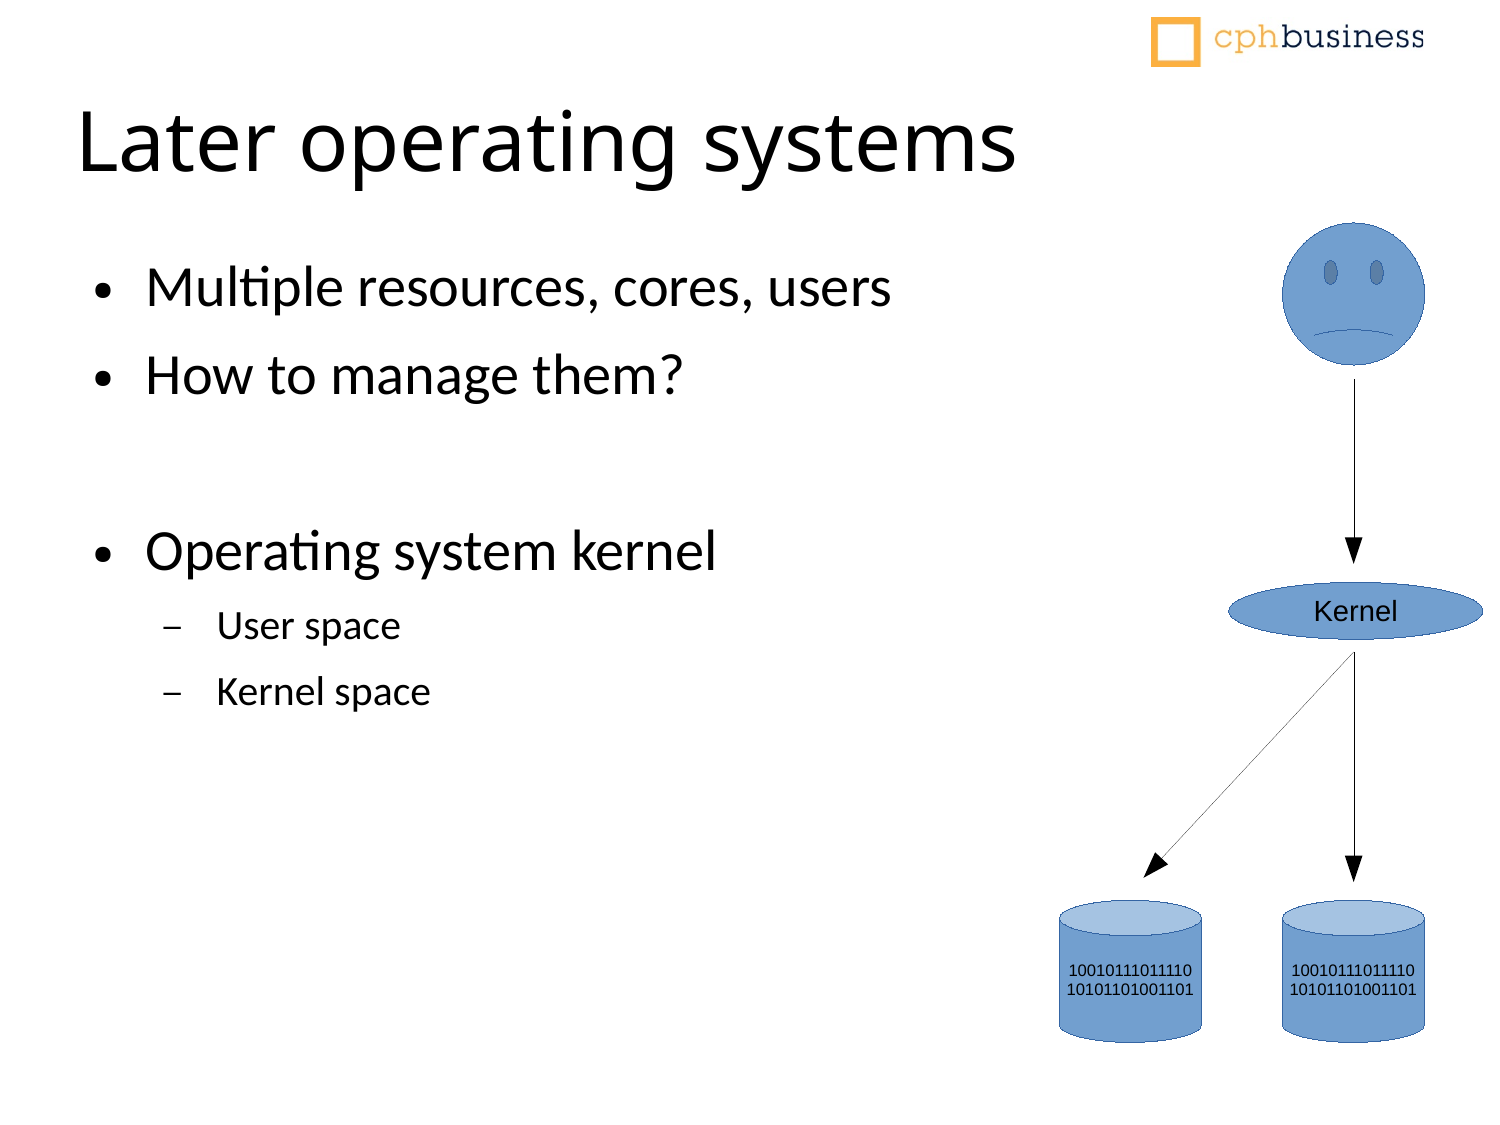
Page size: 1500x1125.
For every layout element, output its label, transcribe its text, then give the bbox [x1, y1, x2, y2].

text_box Kernel [1228, 582, 1483, 640]
text_box 10010111011110 10101101001101 [1282, 920, 1425, 1043]
list Multiple resources, cores, users How to manage them? Operating system kernel User space Kernel space [75, 263, 1425, 969]
text_box [1282, 222, 1425, 366]
picture [1151, 17, 1424, 44]
text_box 10010111011110 10101101001101 [1059, 920, 1202, 1043]
title Later operating systems [75, 44, 1425, 233]
